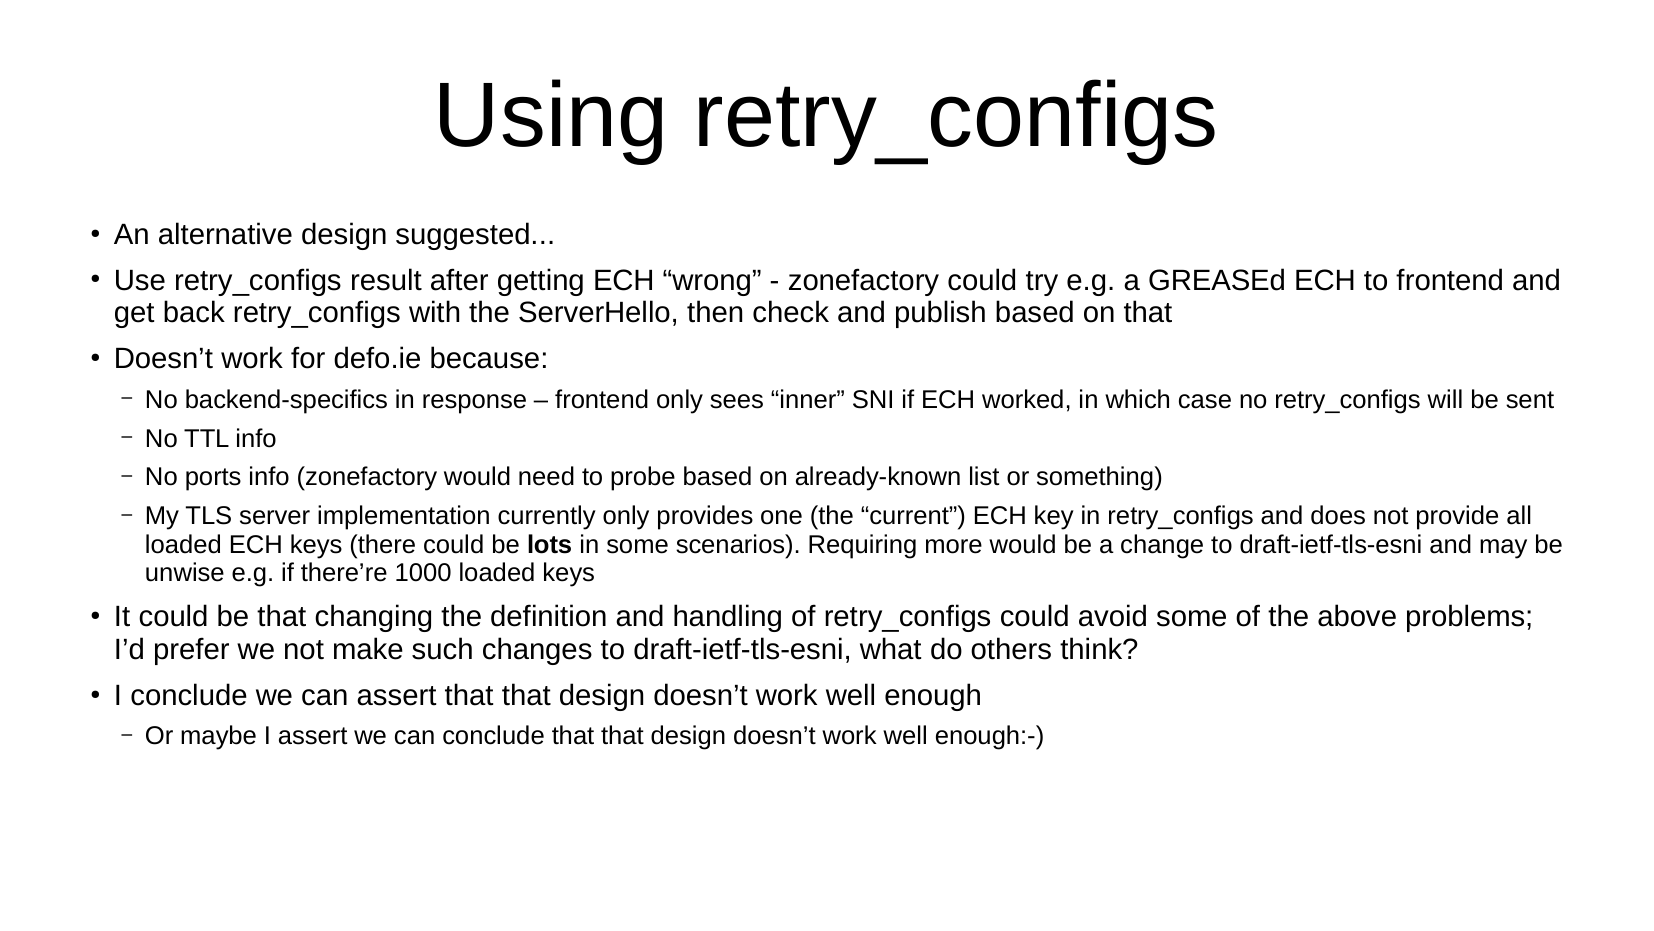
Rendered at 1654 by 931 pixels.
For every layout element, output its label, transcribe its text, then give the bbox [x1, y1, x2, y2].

list An alternative design suggested... Use retry_configs result after getting ECH “wrong” - zonefactory could try e.g. a GREASEd ECH to frontend and get back retry_configs with the ServerHello, then check and publish based on that Doesn’t work for defo.ie because: No backend-specifics in response – frontend only sees “inner” SNI if ECH worked, in which case no retry_configs will be sent No TTL info No ports info (zonefactory would need to probe based on already-known list or something) My TLS server implementation currently only provides one (the “current”) ECH key in retry_configs and does not provide all loaded ECH keys (there could be lots in some scenarios). Requiring more would be a change to draft-ietf-tls-esni and may be unwise e.g. if there’re 1000 loaded keys It could be that changing the definition and handling of retry_configs could avoid some of the above problems; I’d prefer we not make such changes to draft-ietf-tls-esni, what do others think? I conclude we can assert that that design doesn’t work well enough Or maybe I assert we can conclude that that design doesn’t work well enough:-) [82, 217, 1571, 758]
title Using retry_configs [82, 37, 1571, 193]
